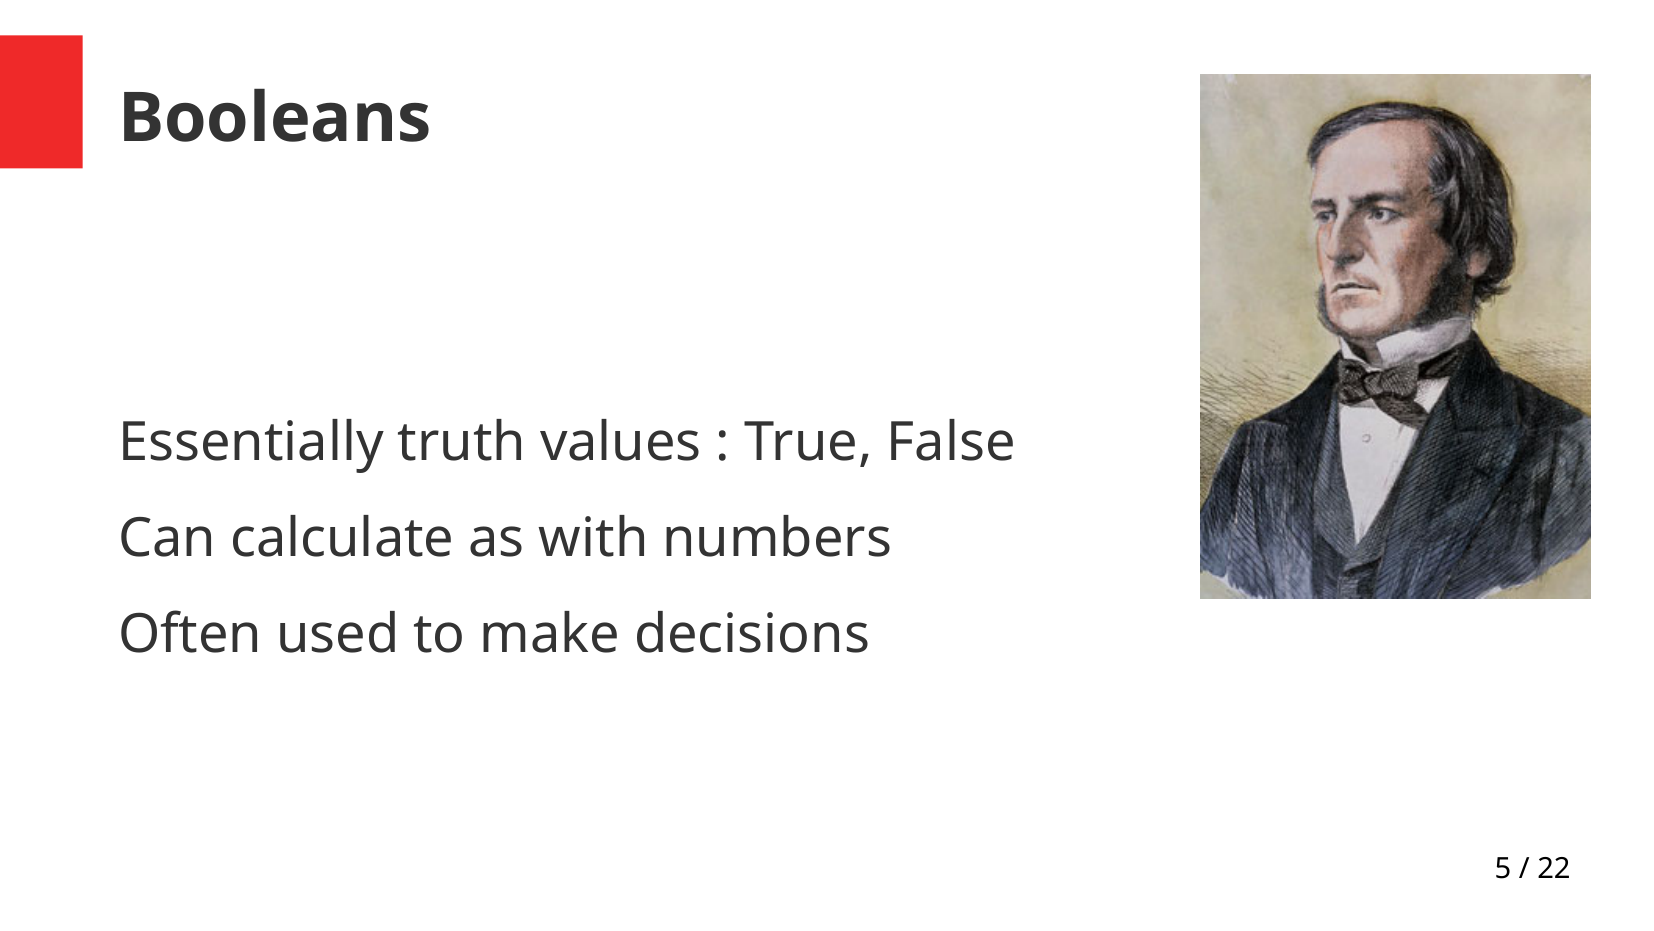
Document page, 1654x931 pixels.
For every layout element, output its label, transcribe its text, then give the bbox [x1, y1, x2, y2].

title Booleans [118, 37, 1571, 193]
list Essentially truth values : True, False Can calculate as with numbers Often used to make decisions [118, 265, 1536, 806]
picture [1200, 74, 1591, 599]
